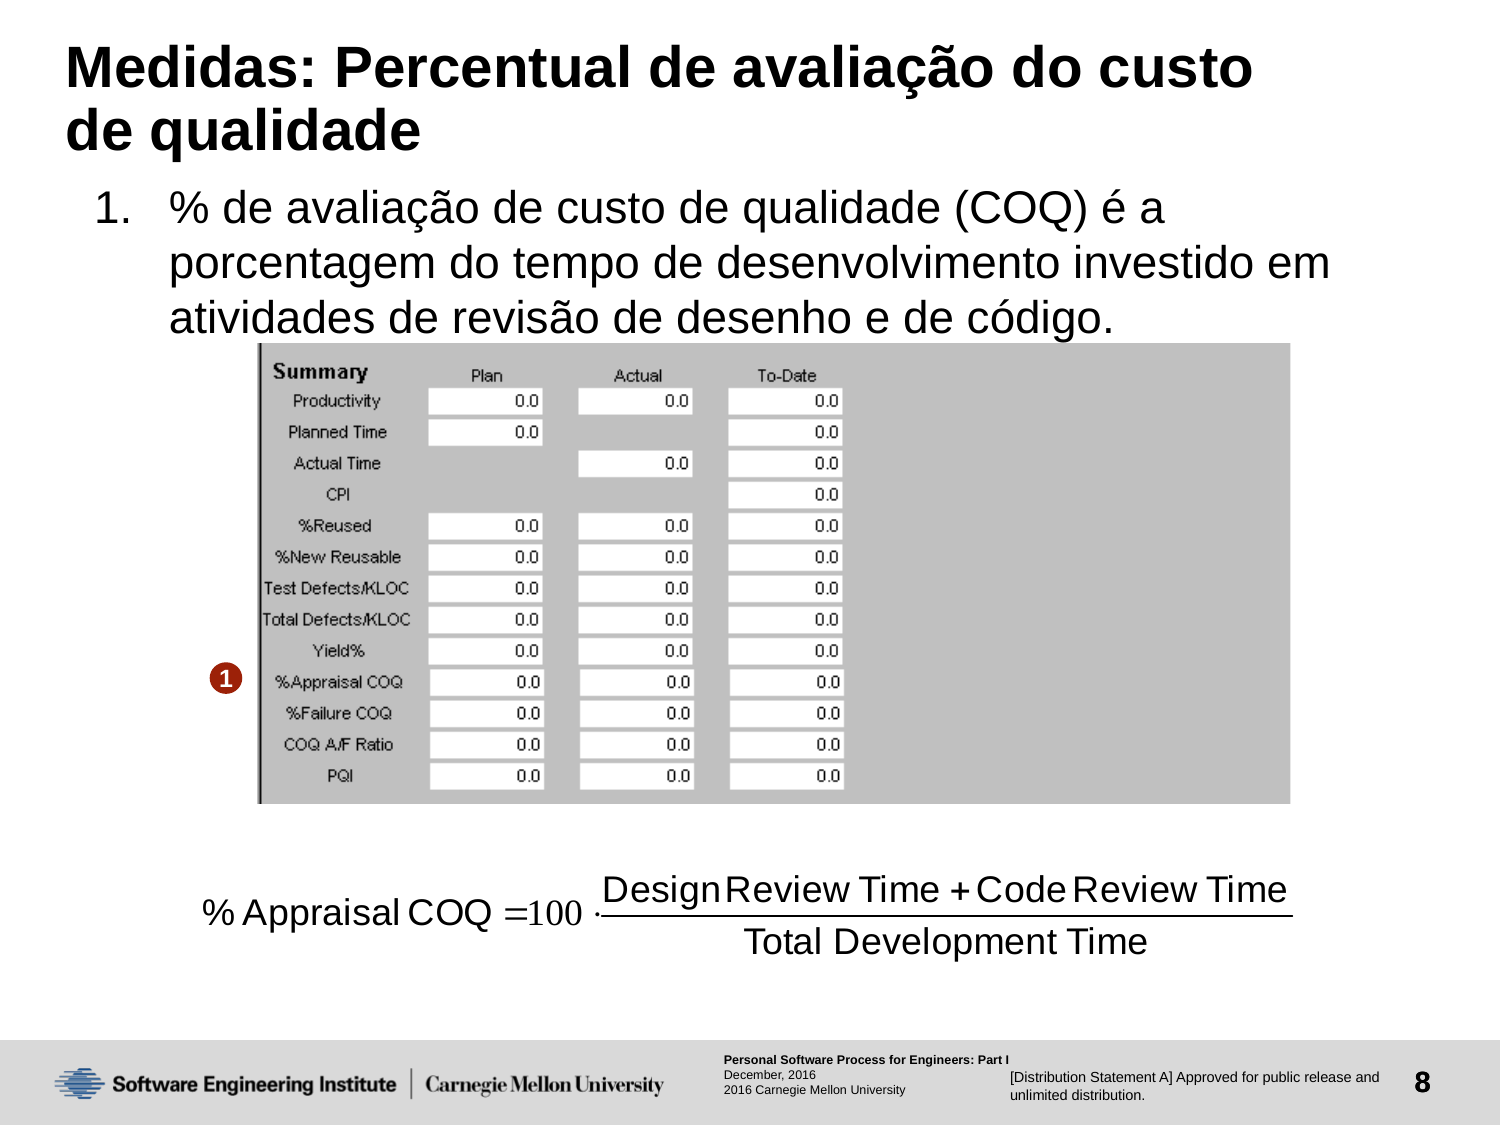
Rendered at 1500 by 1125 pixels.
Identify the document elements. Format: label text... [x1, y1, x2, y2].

title Medidas: Percentual de avaliação do custo de qualidade [65, 37, 1313, 148]
picture [197, 866, 1300, 969]
picture [209, 343, 1291, 804]
list % de avaliação de custo de qualidade (COQ) é a porcentagem do tempo de desenvolvimento investido em atividades de revisão de desenho e de código. [65, 177, 1431, 1000]
picture [46, 1061, 673, 1104]
